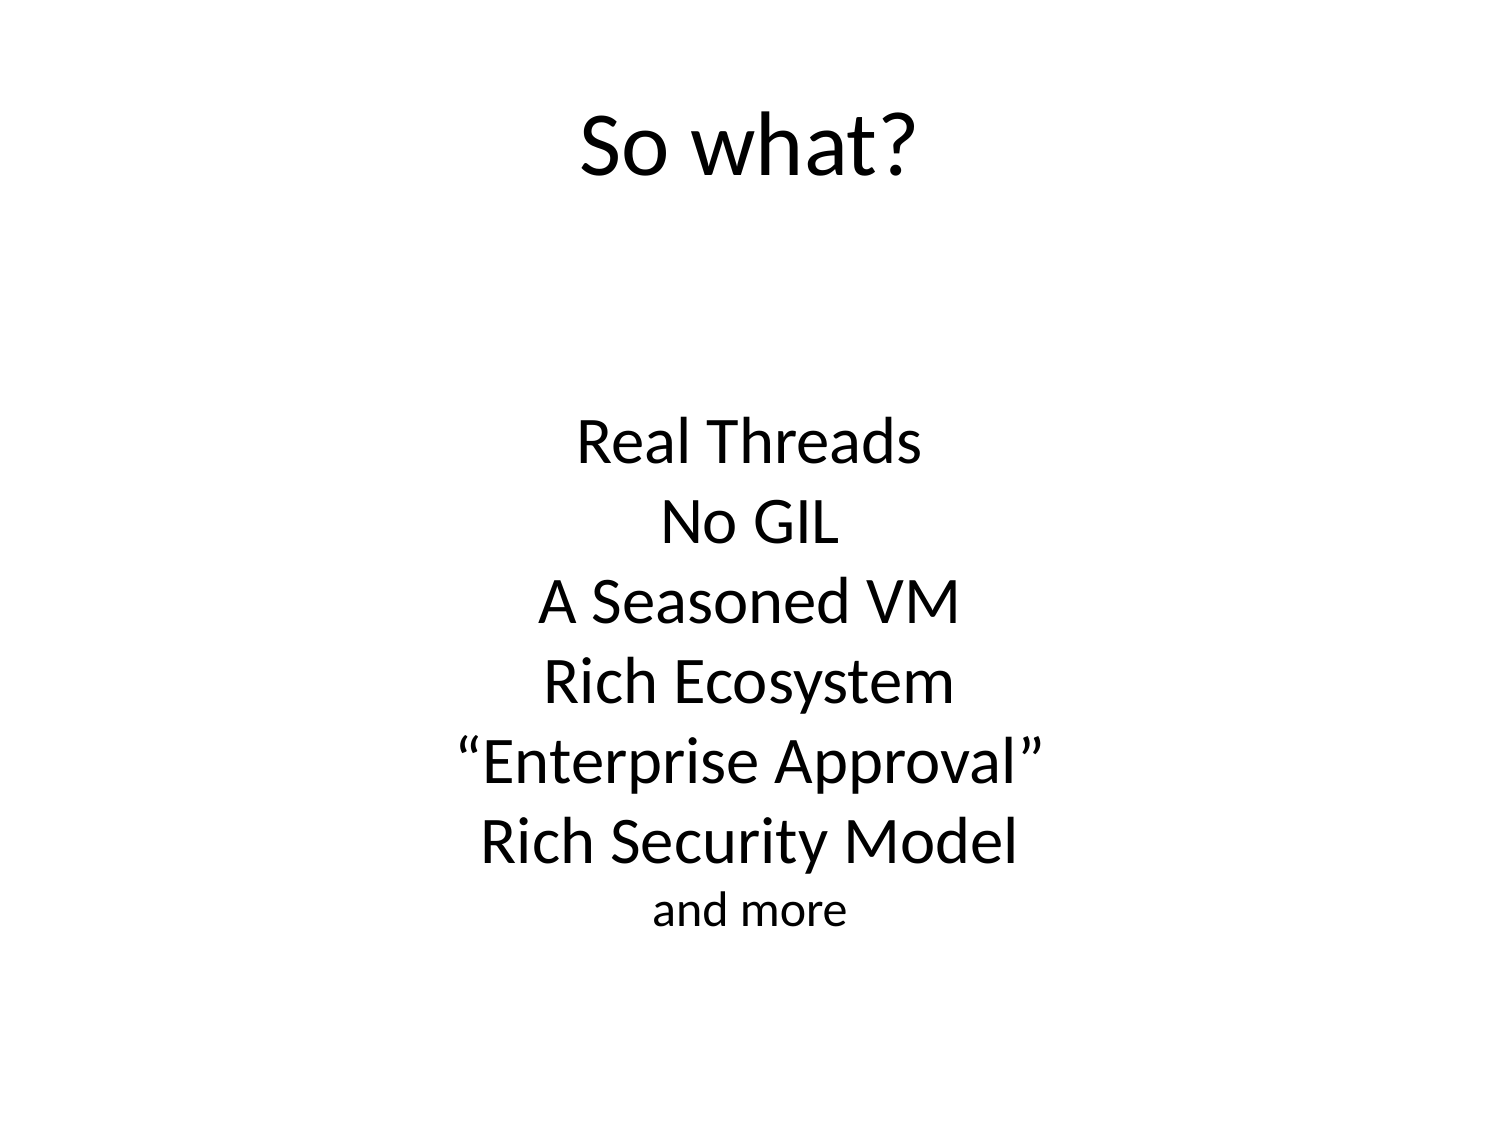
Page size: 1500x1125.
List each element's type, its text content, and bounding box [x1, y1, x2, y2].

title So what? [75, 45, 1425, 233]
text_box Real Threads No GIL A Seasoned VM Rich Ecosystem “Enterprise Approval” Rich Security Model and more [439, 389, 1061, 944]
